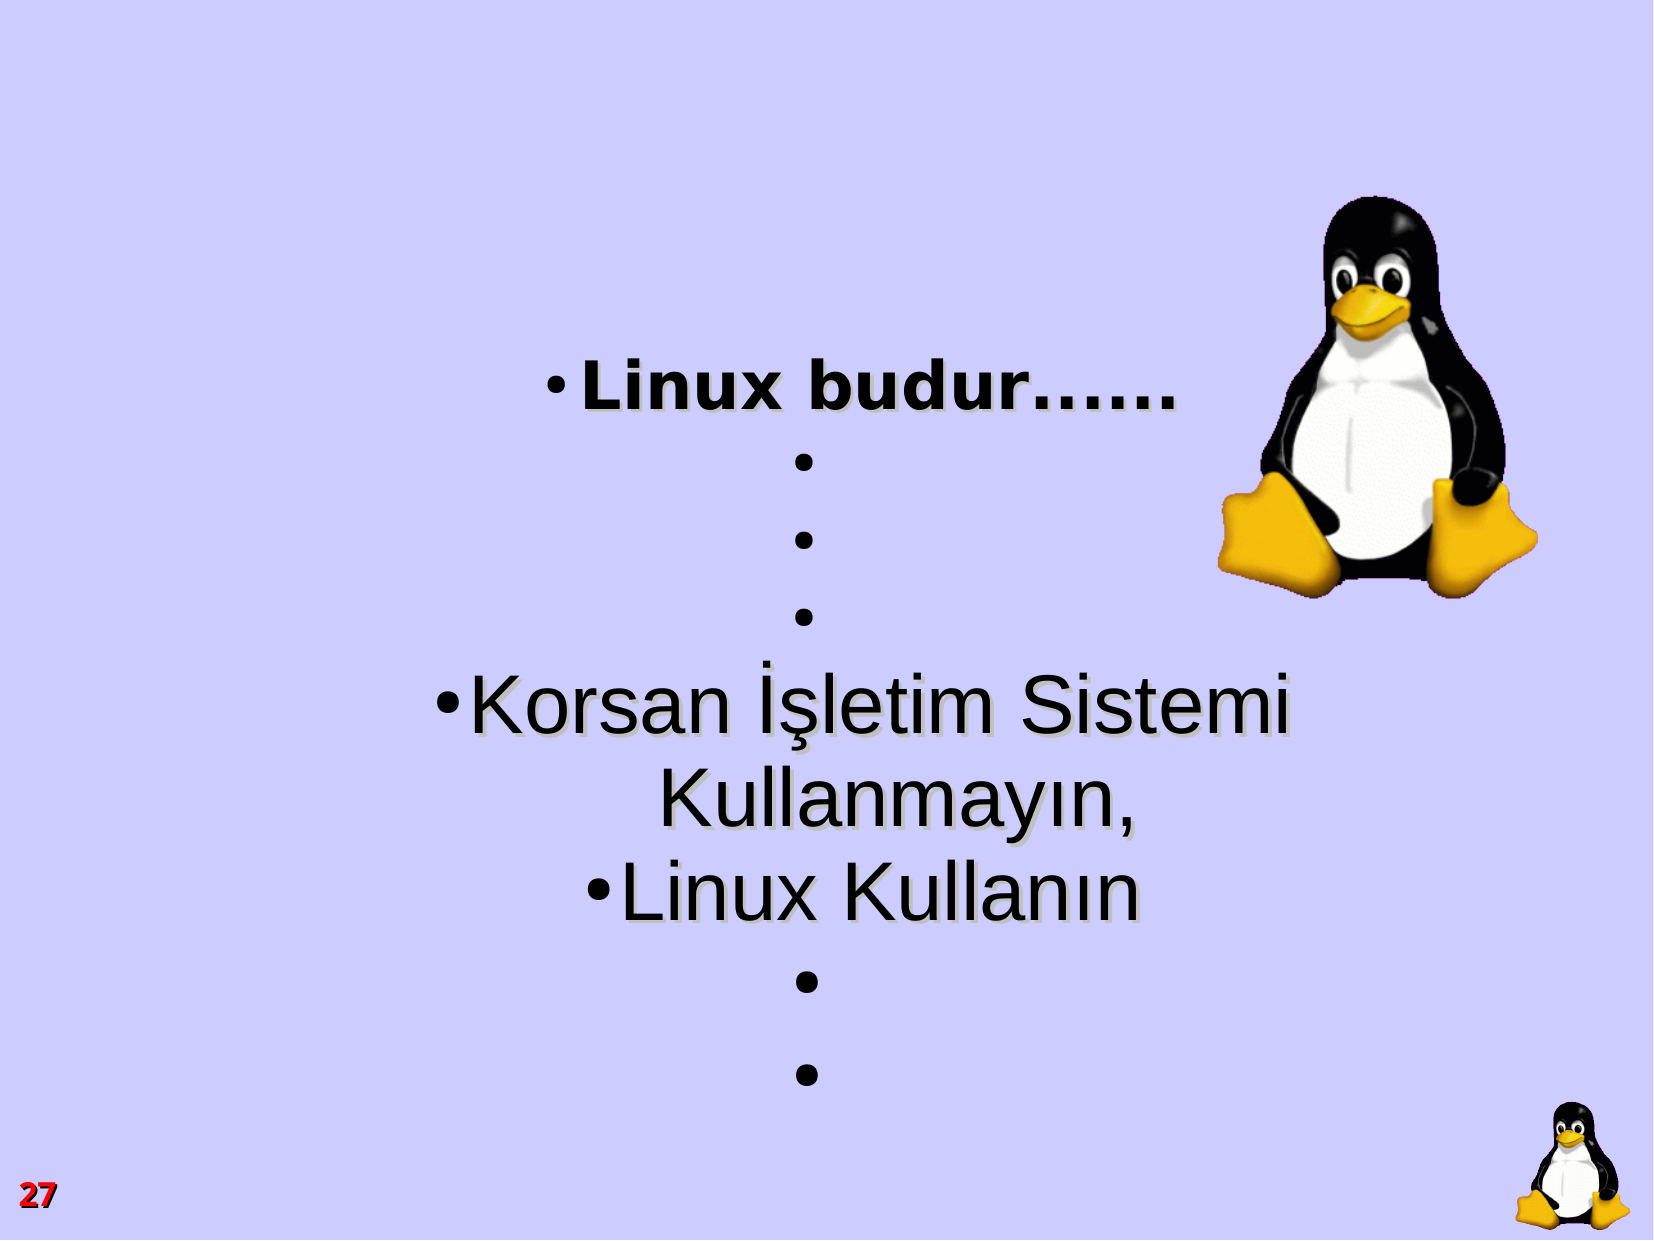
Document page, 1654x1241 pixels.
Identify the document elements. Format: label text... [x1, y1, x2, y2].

subtitle Linux budur...... Korsan İşletim Sistemi Kullanmayın, Linux Kullanın [121, 298, 1534, 1174]
picture [1504, 1086, 1654, 1241]
picture [1186, 147, 1606, 634]
